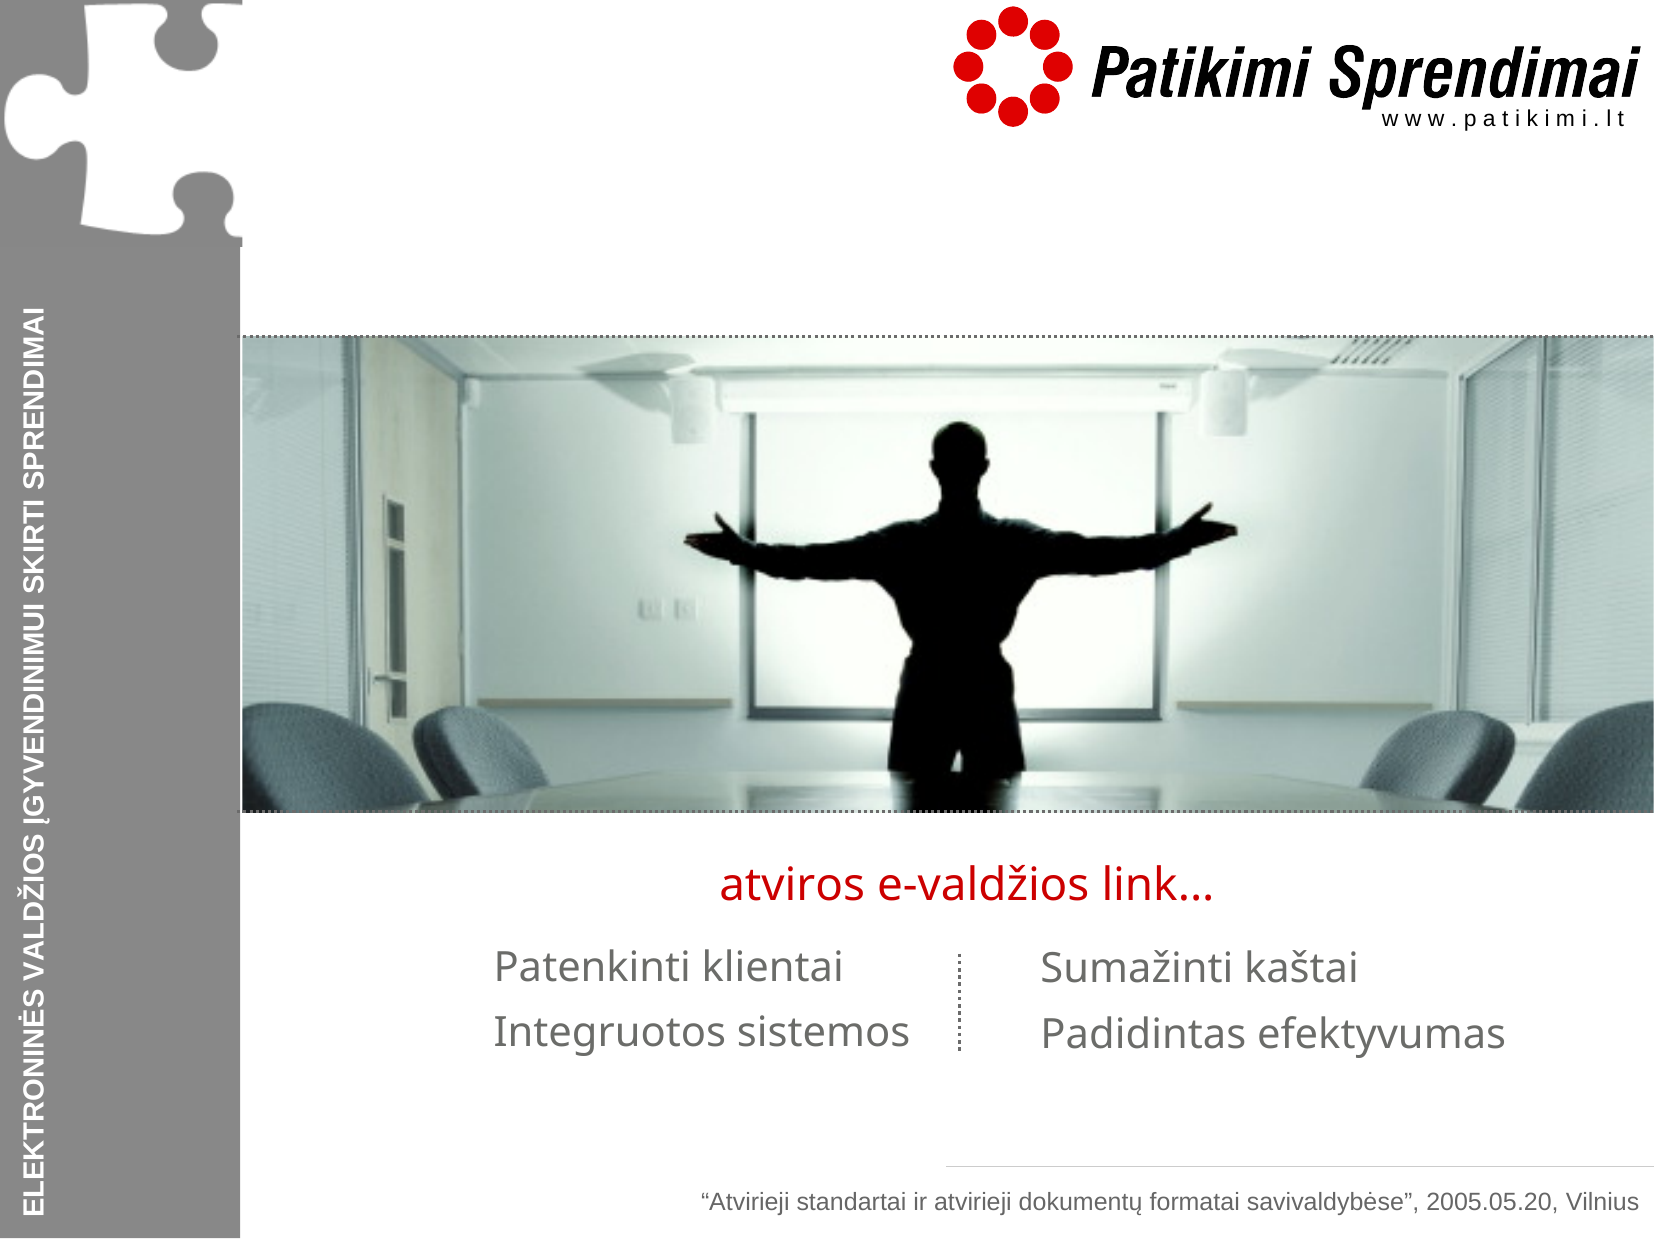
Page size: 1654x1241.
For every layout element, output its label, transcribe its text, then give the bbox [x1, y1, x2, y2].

picture [953, 6, 1641, 127]
picture [242, 336, 1654, 813]
text_box Patenkinti klientai Integruotos sistemos [478, 928, 927, 1136]
text_box atviros e-valdžios link... [704, 843, 1317, 925]
text_box Sumažinti kaštai Padidintas efektyvumas [1025, 930, 1353, 1066]
